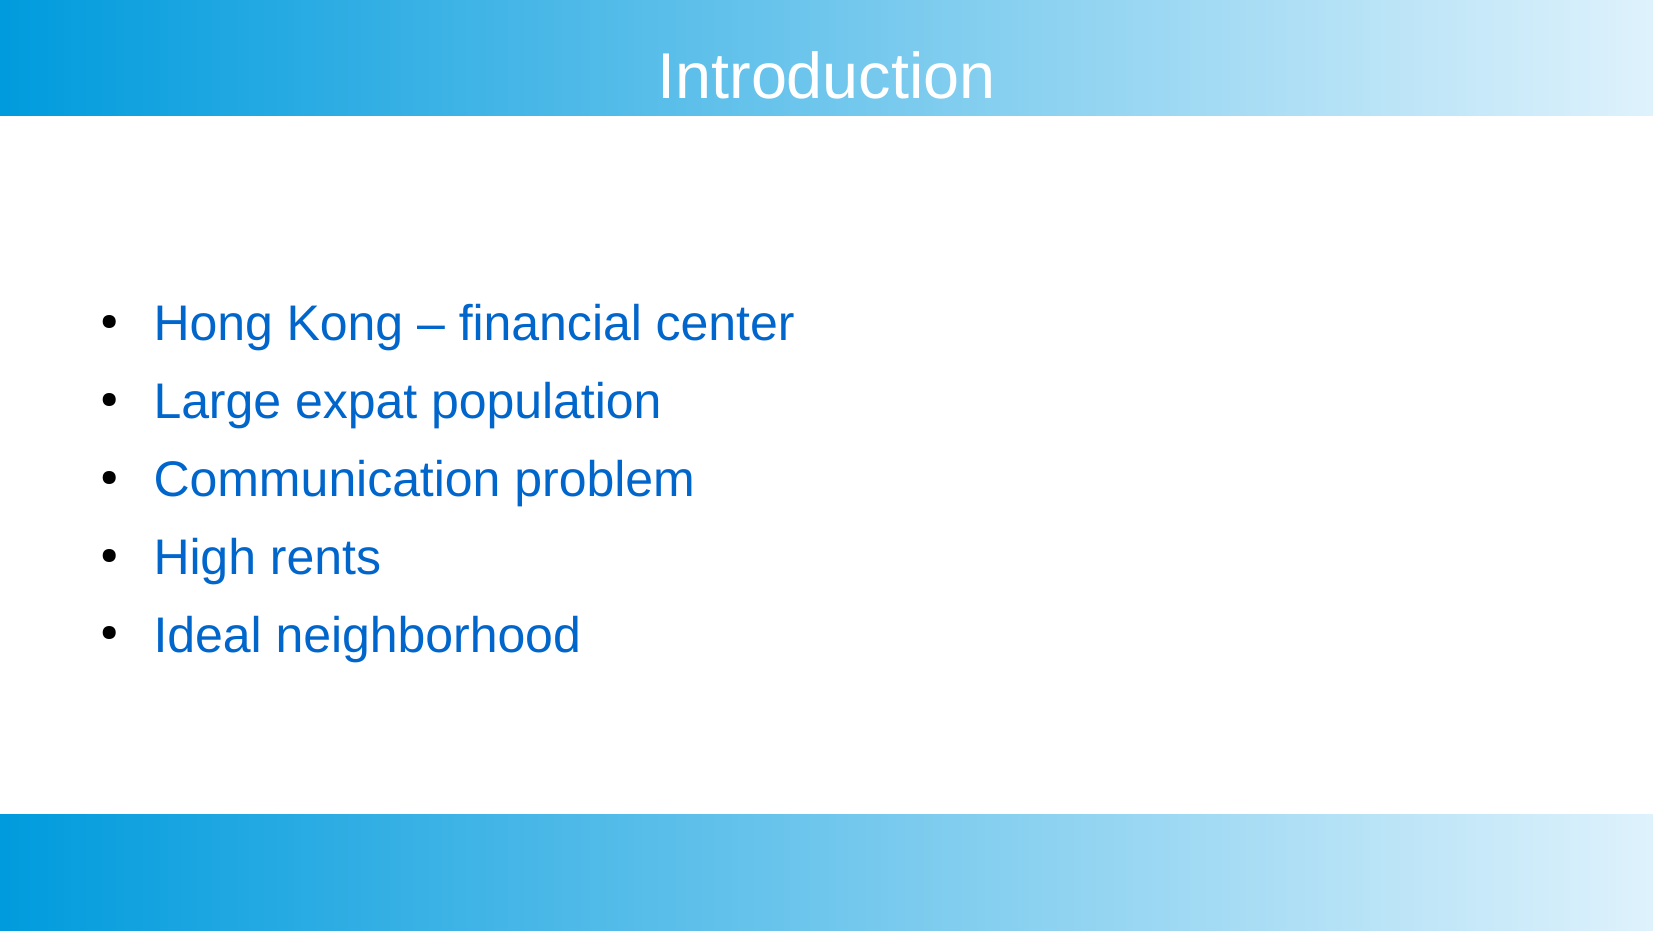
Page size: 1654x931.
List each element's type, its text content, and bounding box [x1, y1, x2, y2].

list Hong Kong – financial center Large expat population Communication problem High rents Ideal neighborhood [82, 217, 1571, 758]
title Introduction [82, 37, 1571, 116]
